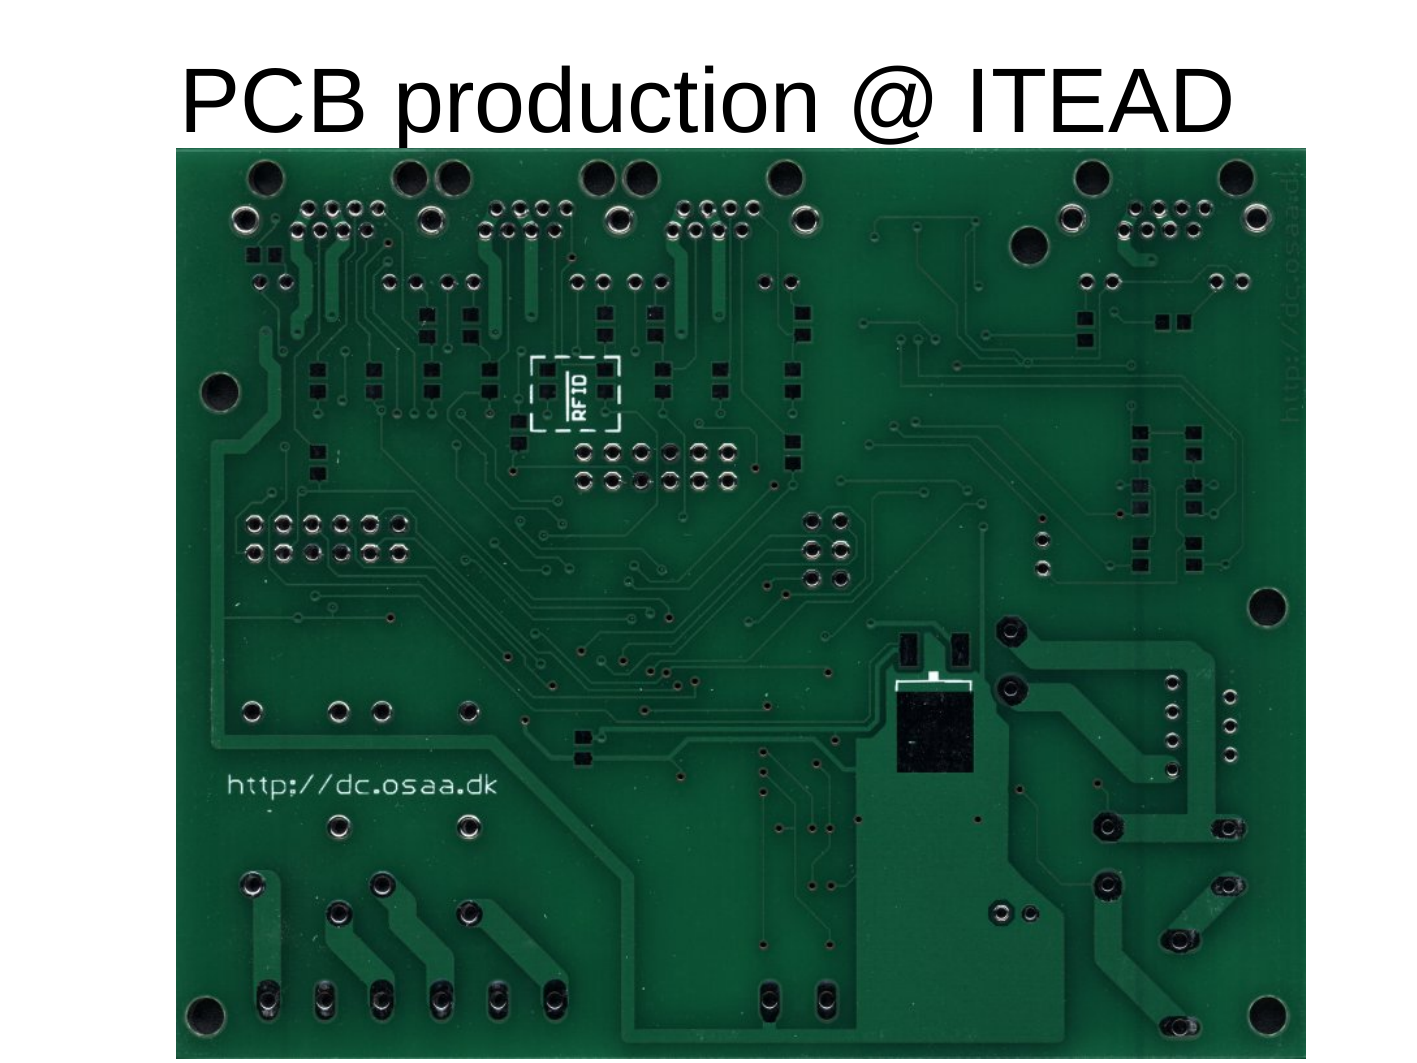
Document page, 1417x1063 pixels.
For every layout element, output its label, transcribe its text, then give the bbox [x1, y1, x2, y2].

text_box PCB production @ ITEAD [70, 42, 1346, 172]
picture [176, 148, 1306, 1059]
